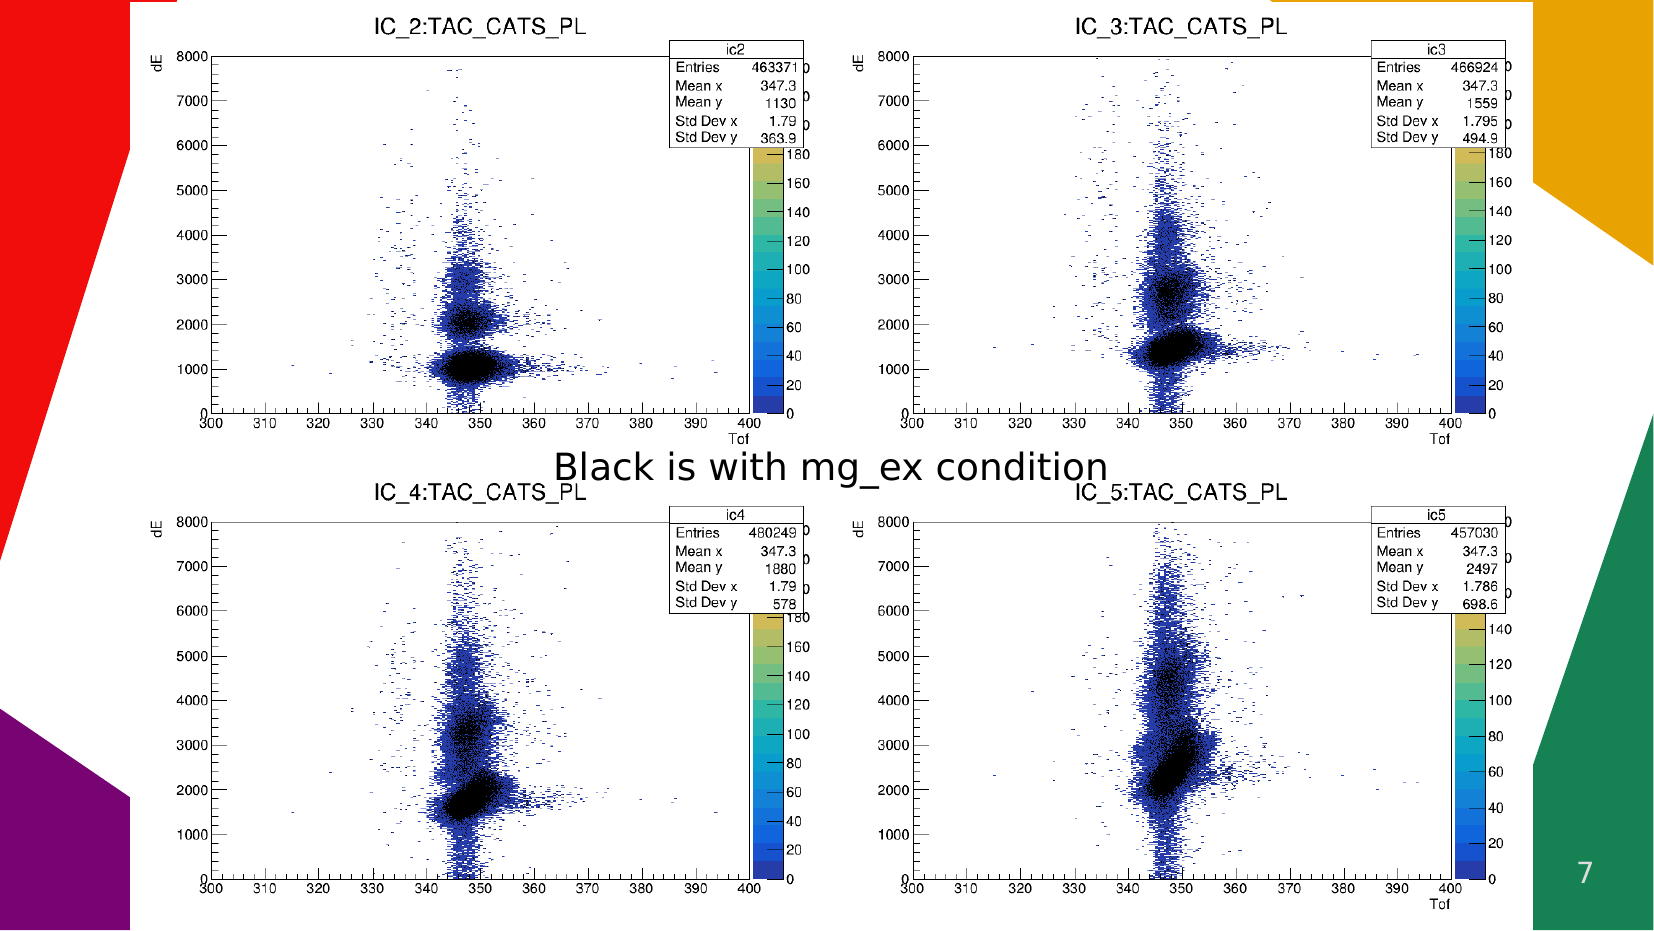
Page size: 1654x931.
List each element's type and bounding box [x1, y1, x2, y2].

picture [130, 2, 1533, 931]
